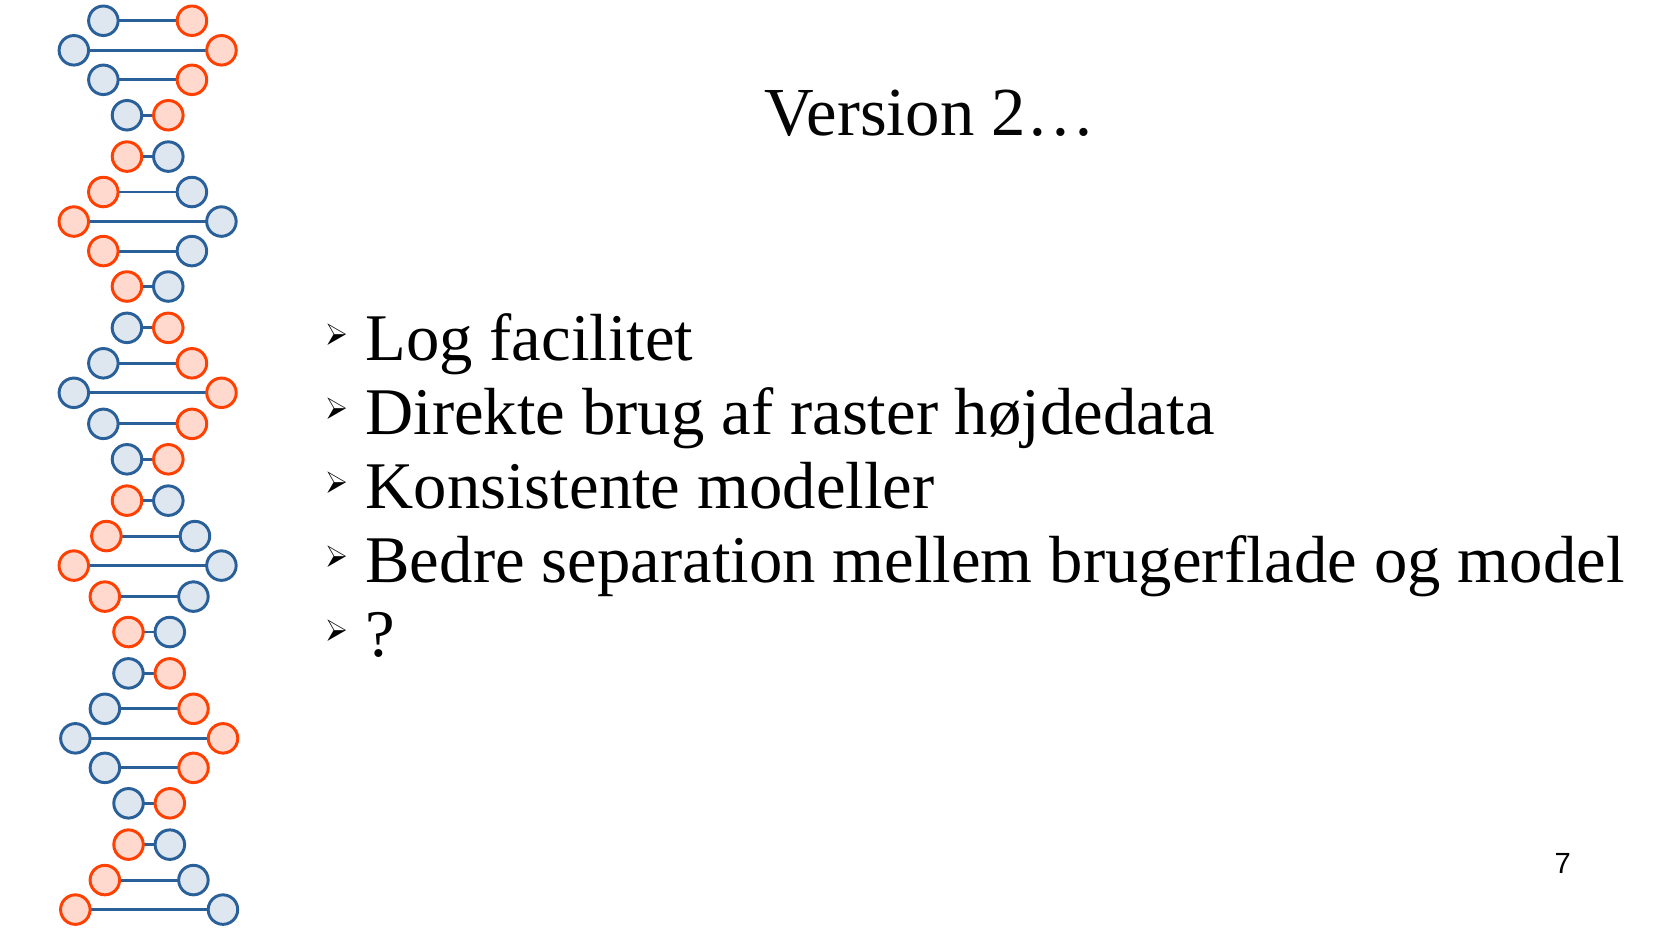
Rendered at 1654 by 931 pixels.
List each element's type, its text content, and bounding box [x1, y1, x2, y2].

subtitle Log facilitet Direkte brug af raster højdedata Konsistente modeller Bedre separation mellem brugerflade og model ? [324, 216, 1654, 756]
title Version 2… [265, 35, 1595, 189]
